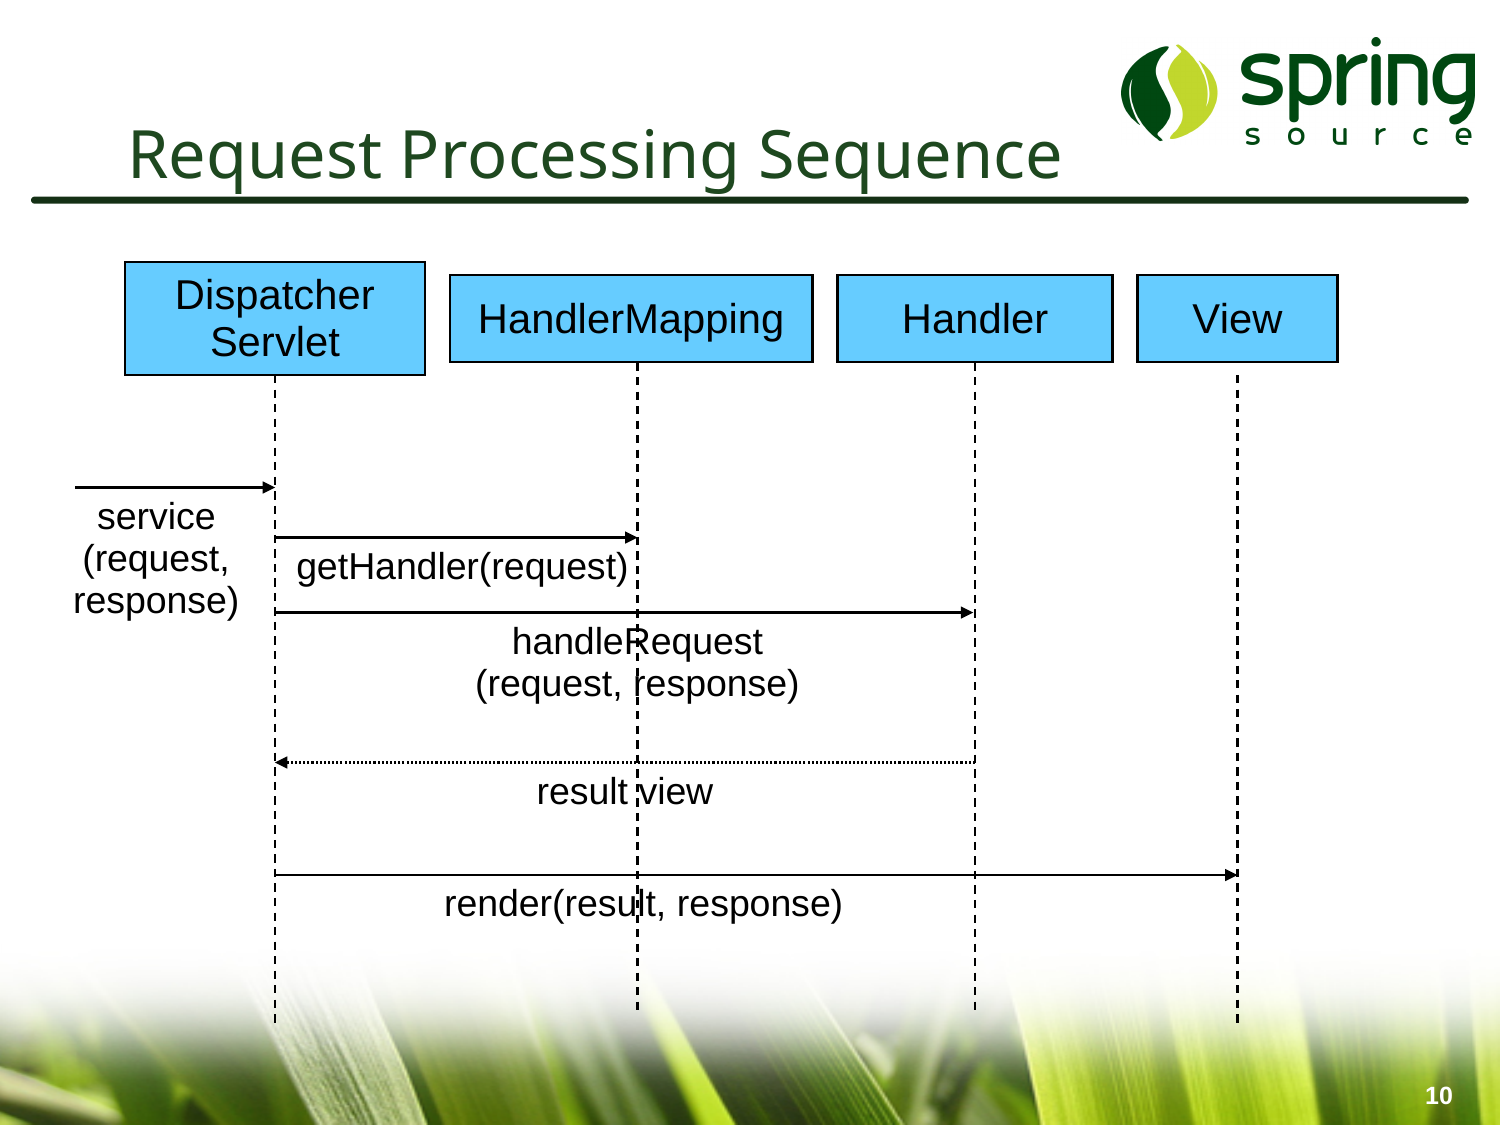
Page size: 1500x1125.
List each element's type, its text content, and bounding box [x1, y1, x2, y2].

title Request Processing Sequence [112, 99, 1388, 288]
picture [1121, 37, 1475, 145]
text_box result view [437, 762, 813, 820]
text_box service (request, response) [0, 487, 313, 629]
text_box HandlerMapping [450, 274, 813, 363]
text_box handleRequest (request, response) [249, 612, 1025, 712]
text_box Dispatcher Servlet [125, 262, 426, 375]
text_box render(result, response) [412, 875, 876, 933]
text_box Handler [837, 274, 1113, 363]
text_box getHandler(request) [275, 537, 651, 595]
picture [0, 944, 1500, 1125]
text_box View [1137, 274, 1338, 363]
